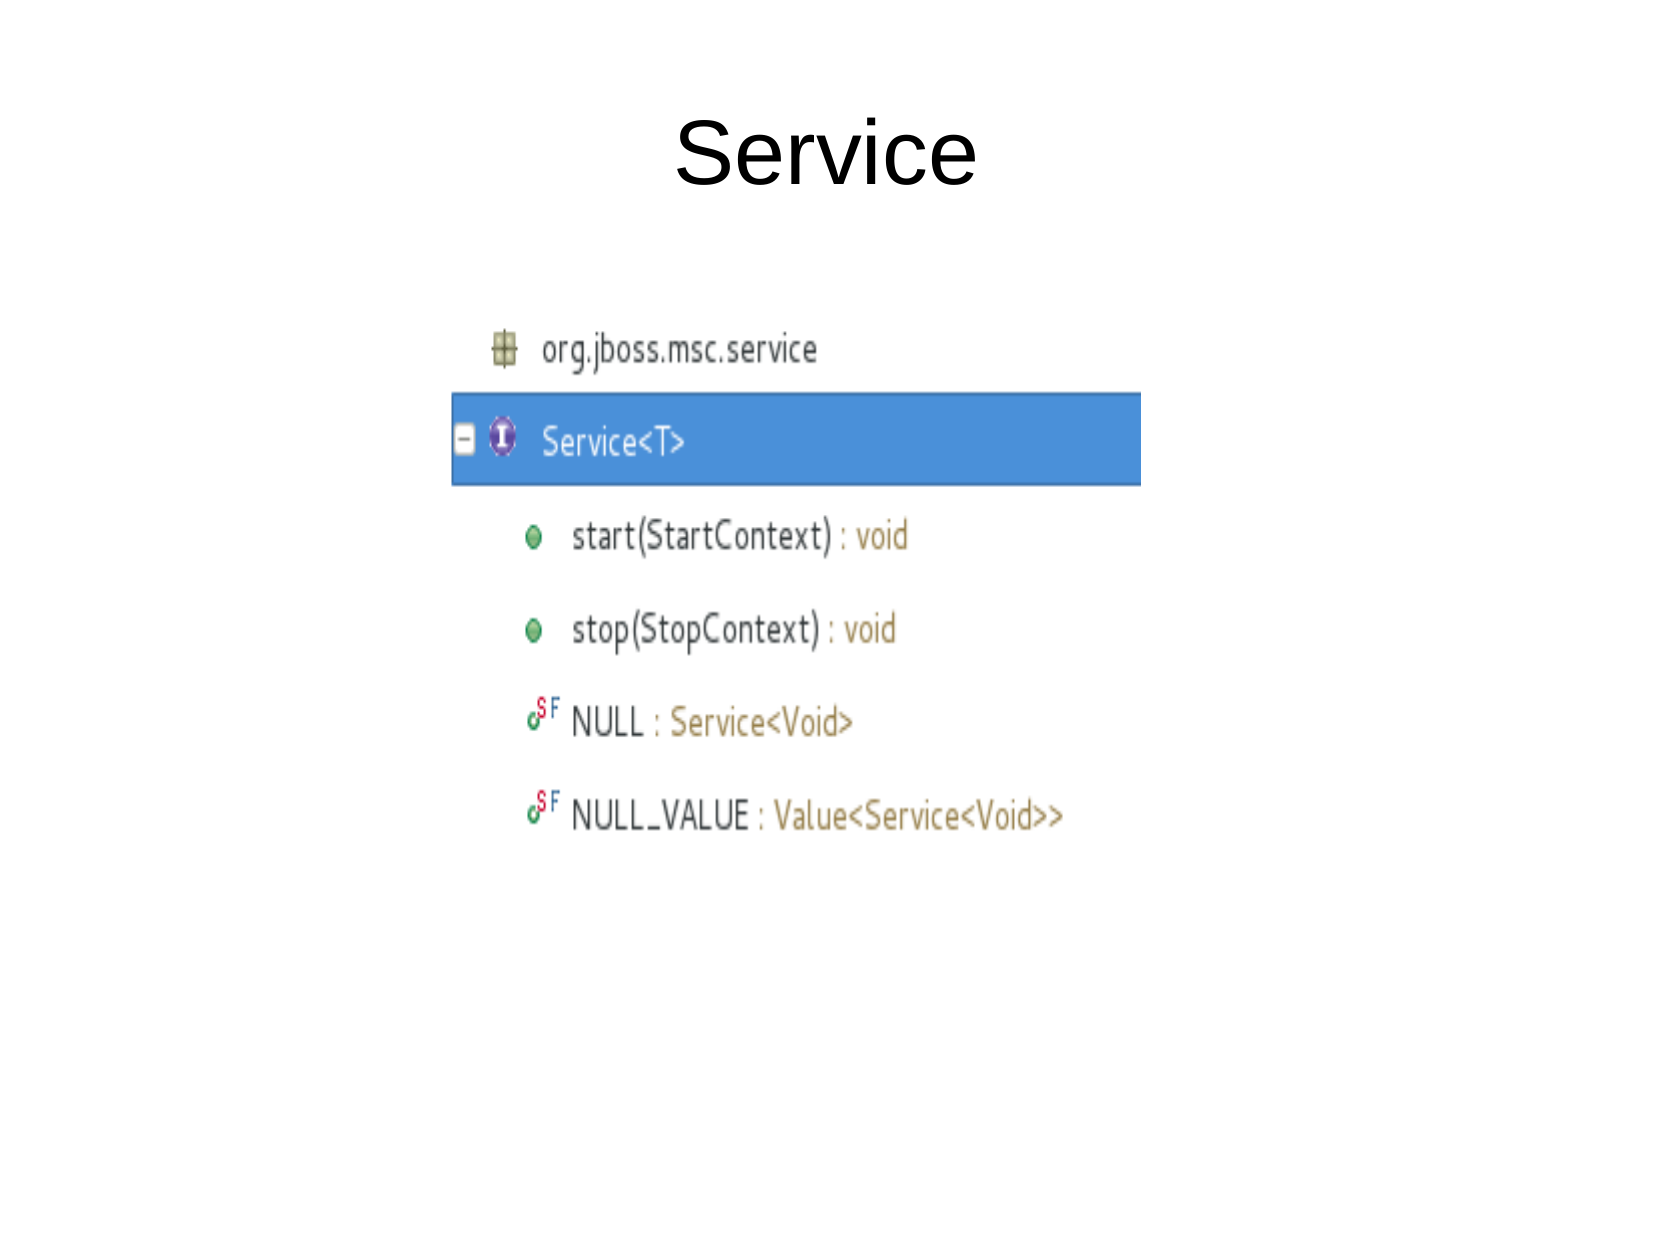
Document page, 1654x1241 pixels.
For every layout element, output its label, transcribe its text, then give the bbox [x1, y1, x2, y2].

picture [450, 306, 1141, 931]
title Service [82, 49, 1571, 257]
